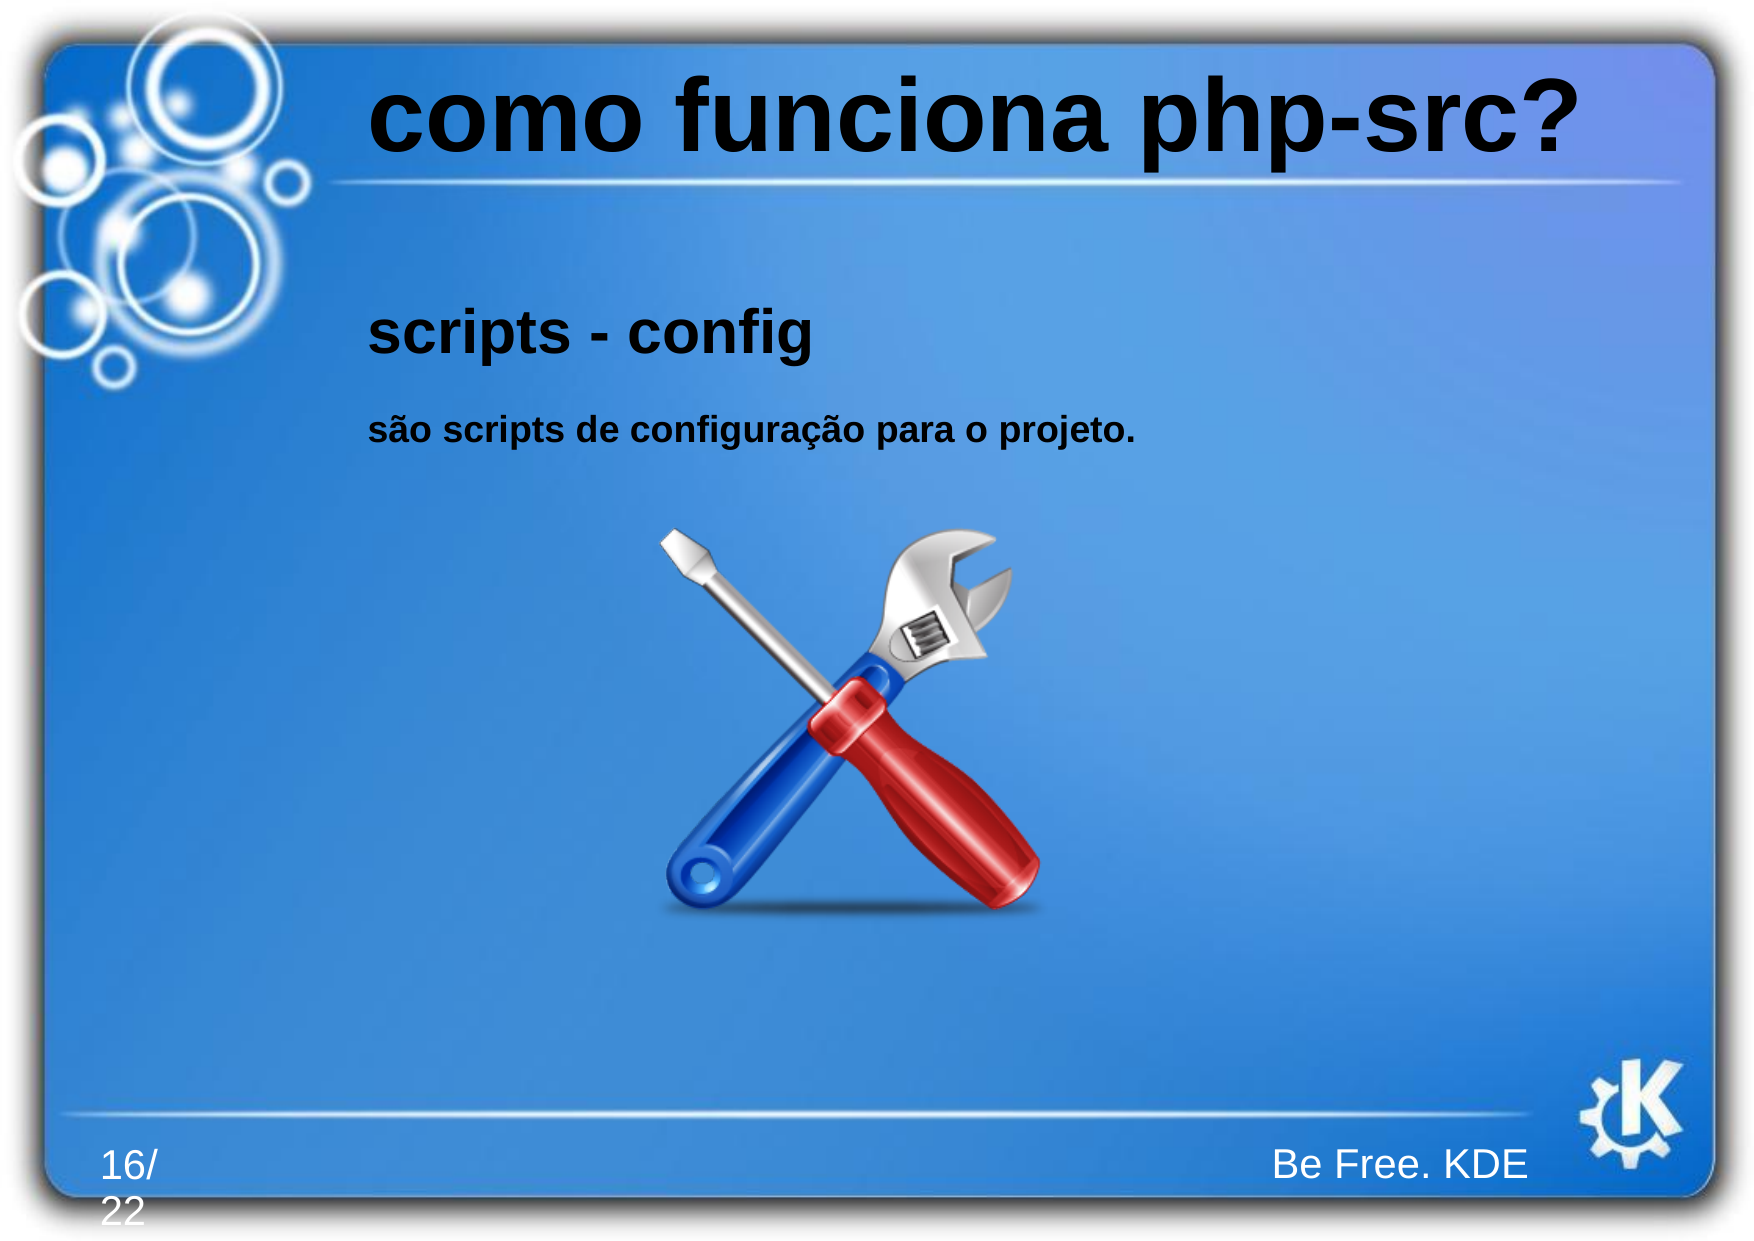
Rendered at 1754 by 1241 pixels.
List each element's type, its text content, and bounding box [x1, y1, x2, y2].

title como funciona php-src? [352, 49, 1651, 174]
picture [0, 0, 1754, 1241]
list scripts - config são scripts de configuração para o projeto. [352, 289, 1651, 1084]
